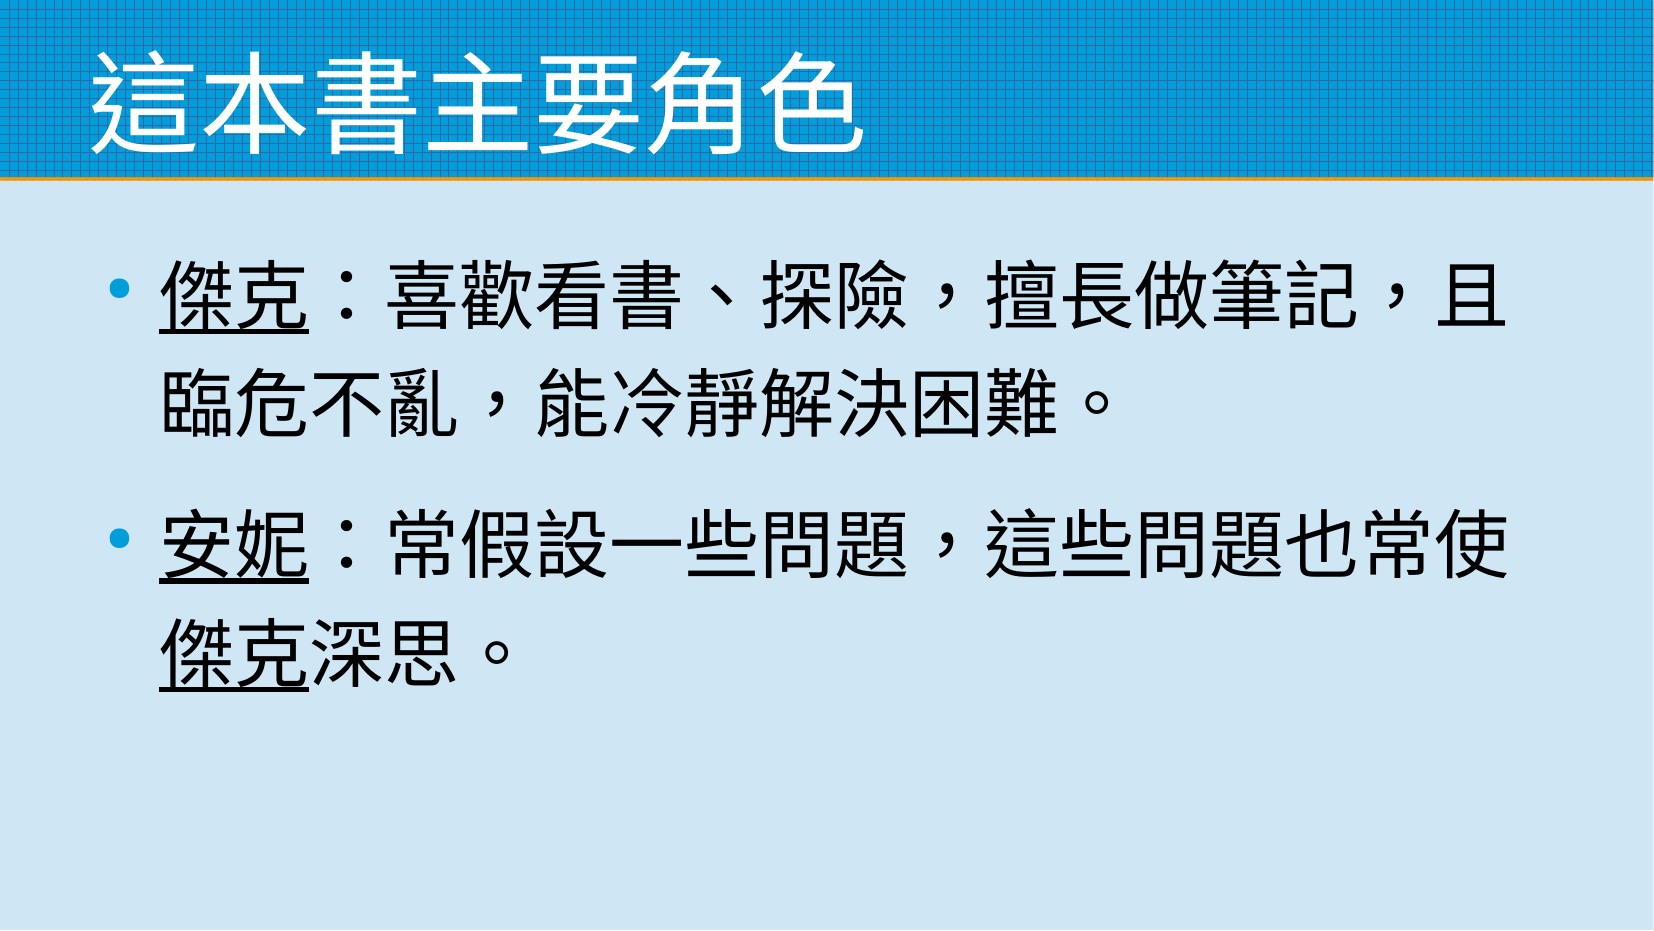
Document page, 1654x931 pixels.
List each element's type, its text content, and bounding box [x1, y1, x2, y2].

title 這本書主要角色 [88, 14, 1565, 178]
list 傑克：喜歡看書、探險，擅長做筆記，且臨危不亂，能冷靜解決困難。 安妮：常假設一些問題，這些問題也常使傑克深思。 [88, 236, 1565, 813]
